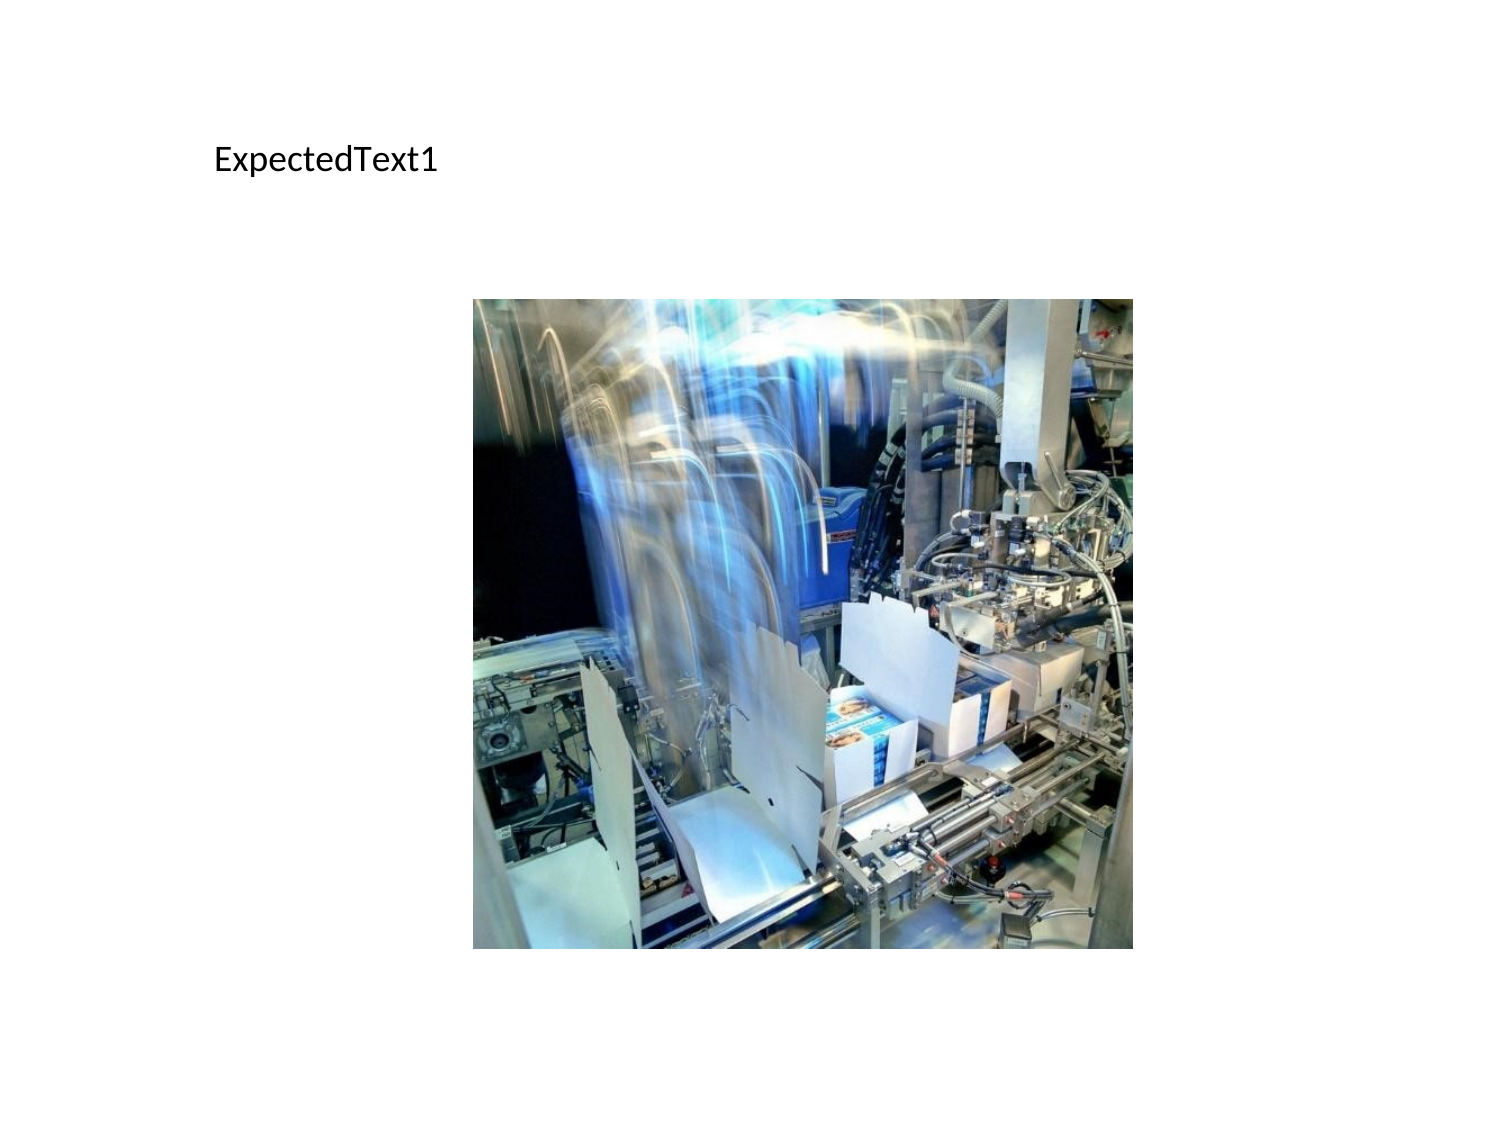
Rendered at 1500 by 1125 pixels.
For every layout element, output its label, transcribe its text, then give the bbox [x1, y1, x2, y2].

picture [473, 299, 1133, 949]
text_box ExpectedText1 [199, 125, 454, 187]
